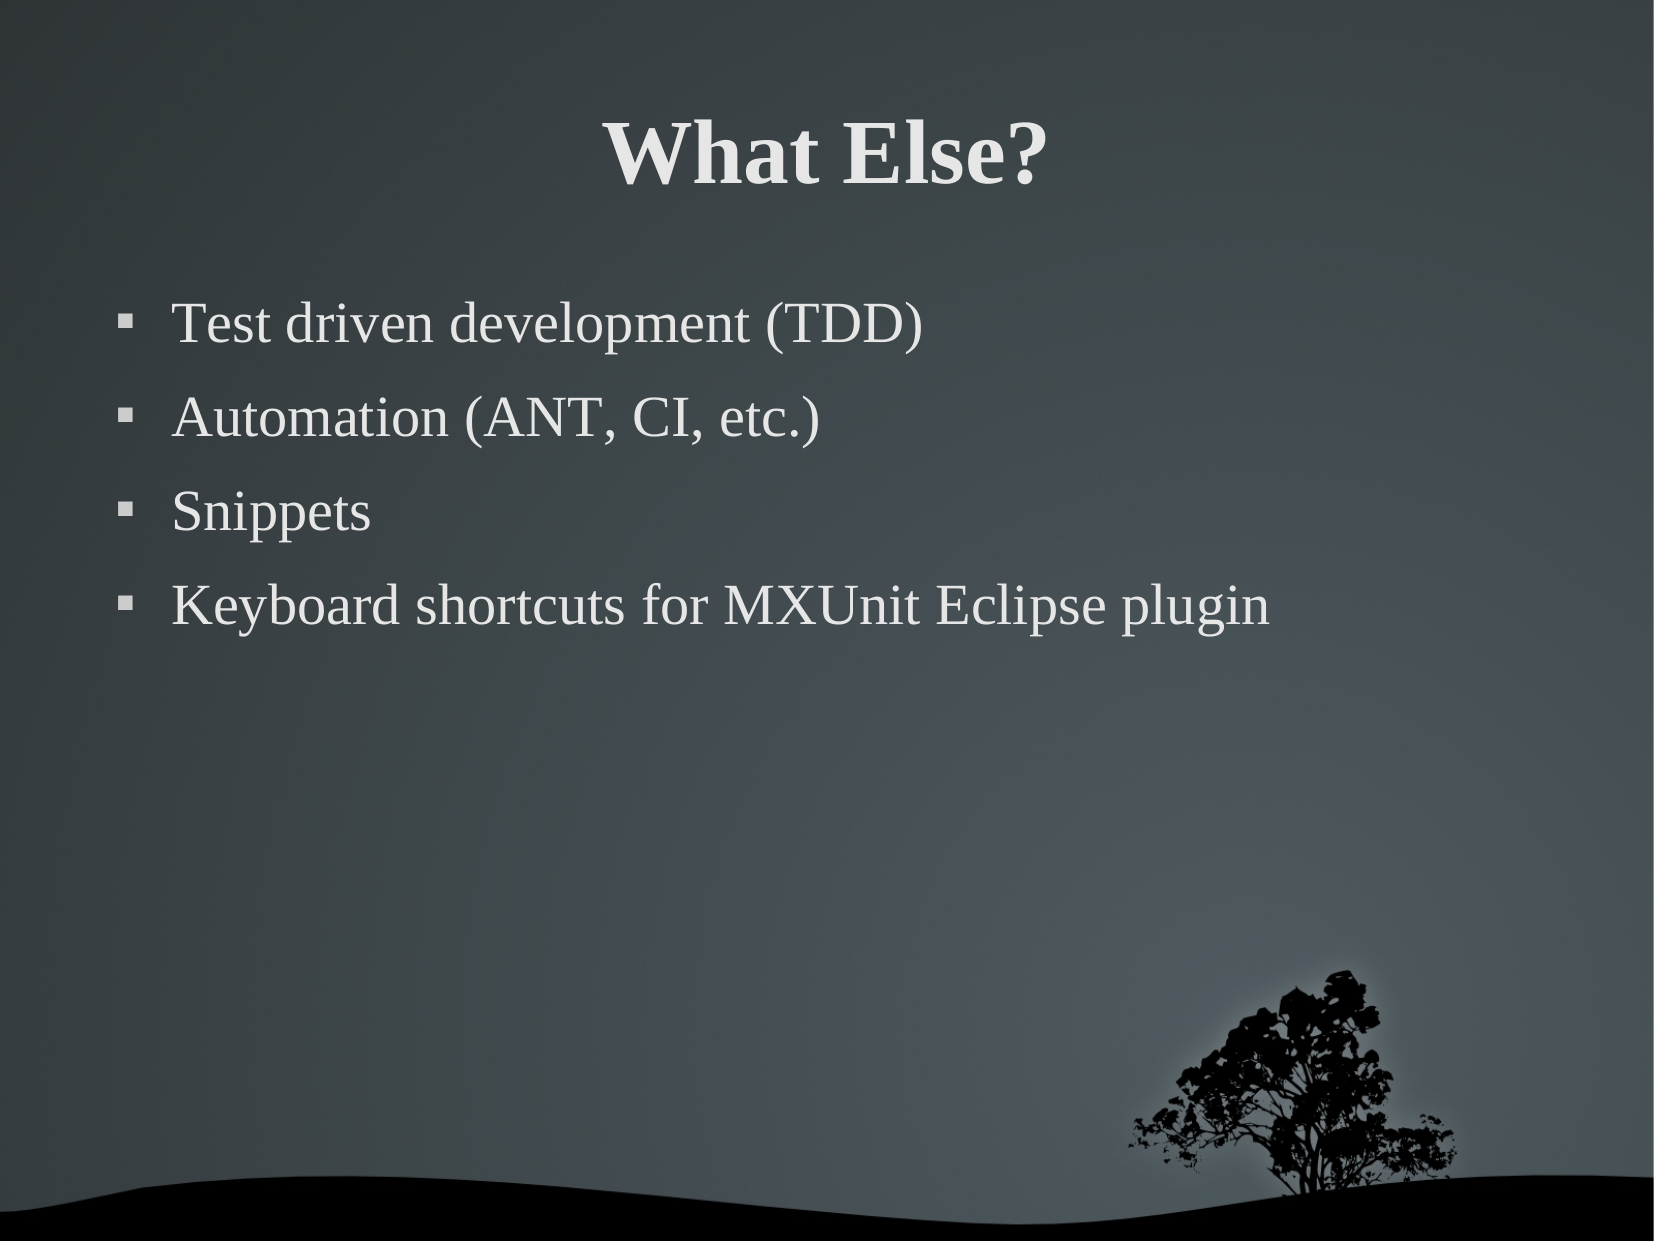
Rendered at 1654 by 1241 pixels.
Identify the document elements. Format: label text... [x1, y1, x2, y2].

picture [0, 0, 1654, 1241]
title What Else? [82, 49, 1571, 257]
list Test driven development (TDD) Automation (ANT, CI, etc.) Snippets Keyboard shortcuts for MXUnit Eclipse plugin [82, 290, 1571, 1109]
